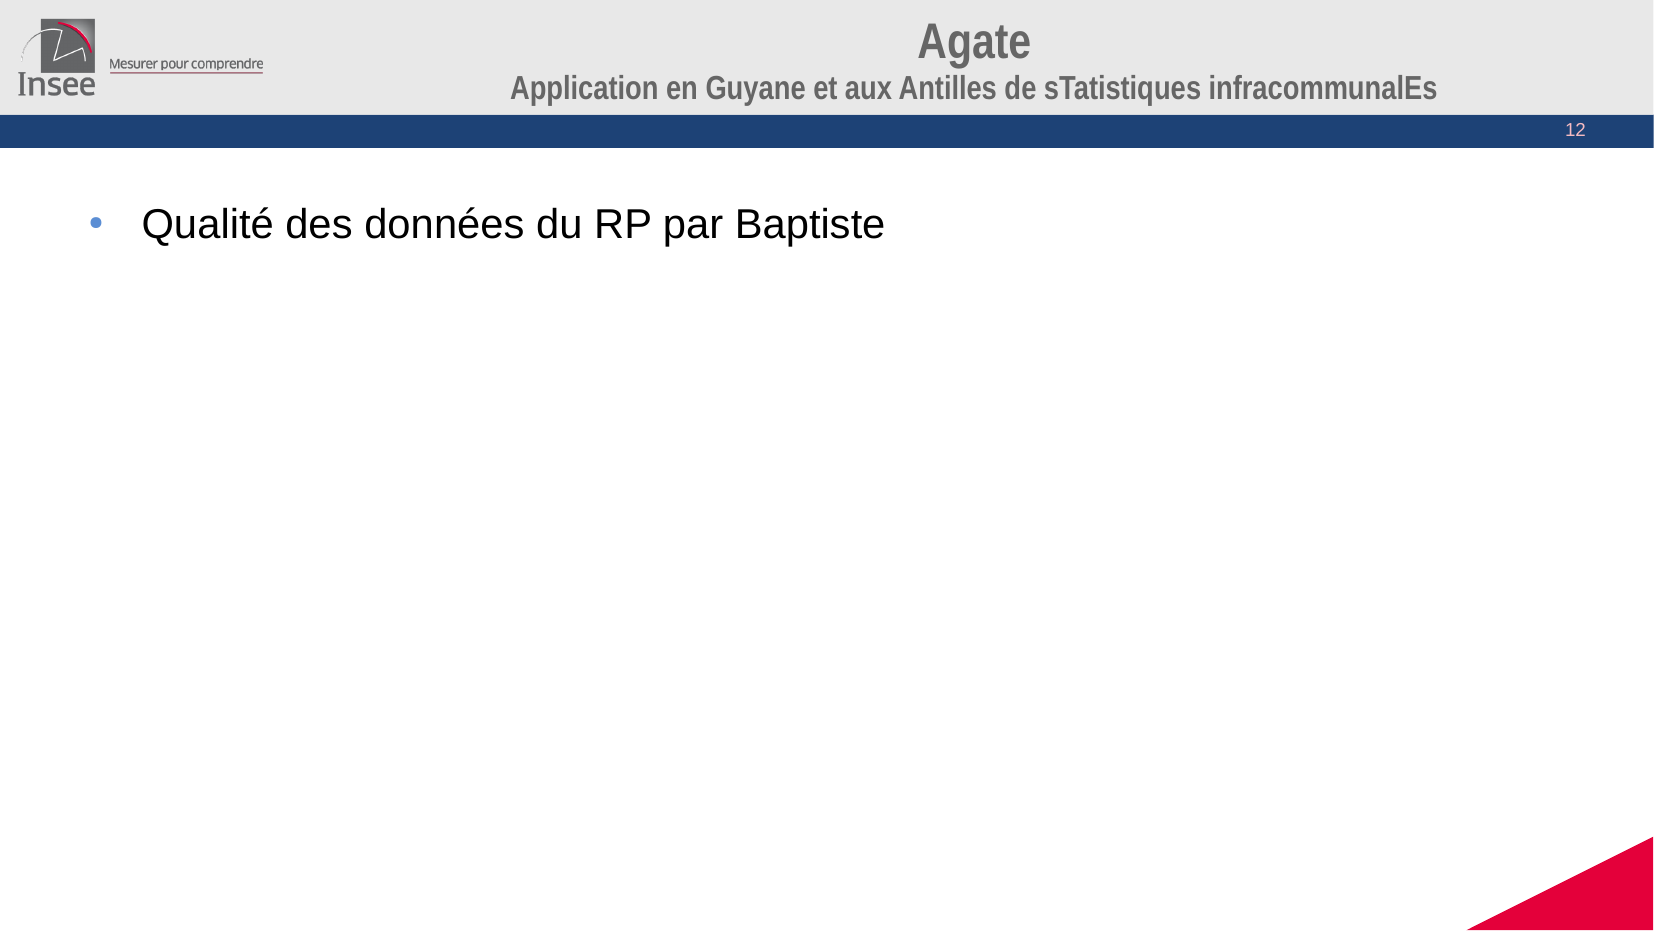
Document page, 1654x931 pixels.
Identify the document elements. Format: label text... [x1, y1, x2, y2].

picture [14, 0, 263, 99]
list Qualité des données du RP par Baptiste [53, 200, 1601, 877]
title Agate Application en Guyane et aux Antilles de sTatistiques infracommunalEs [295, 0, 1654, 119]
